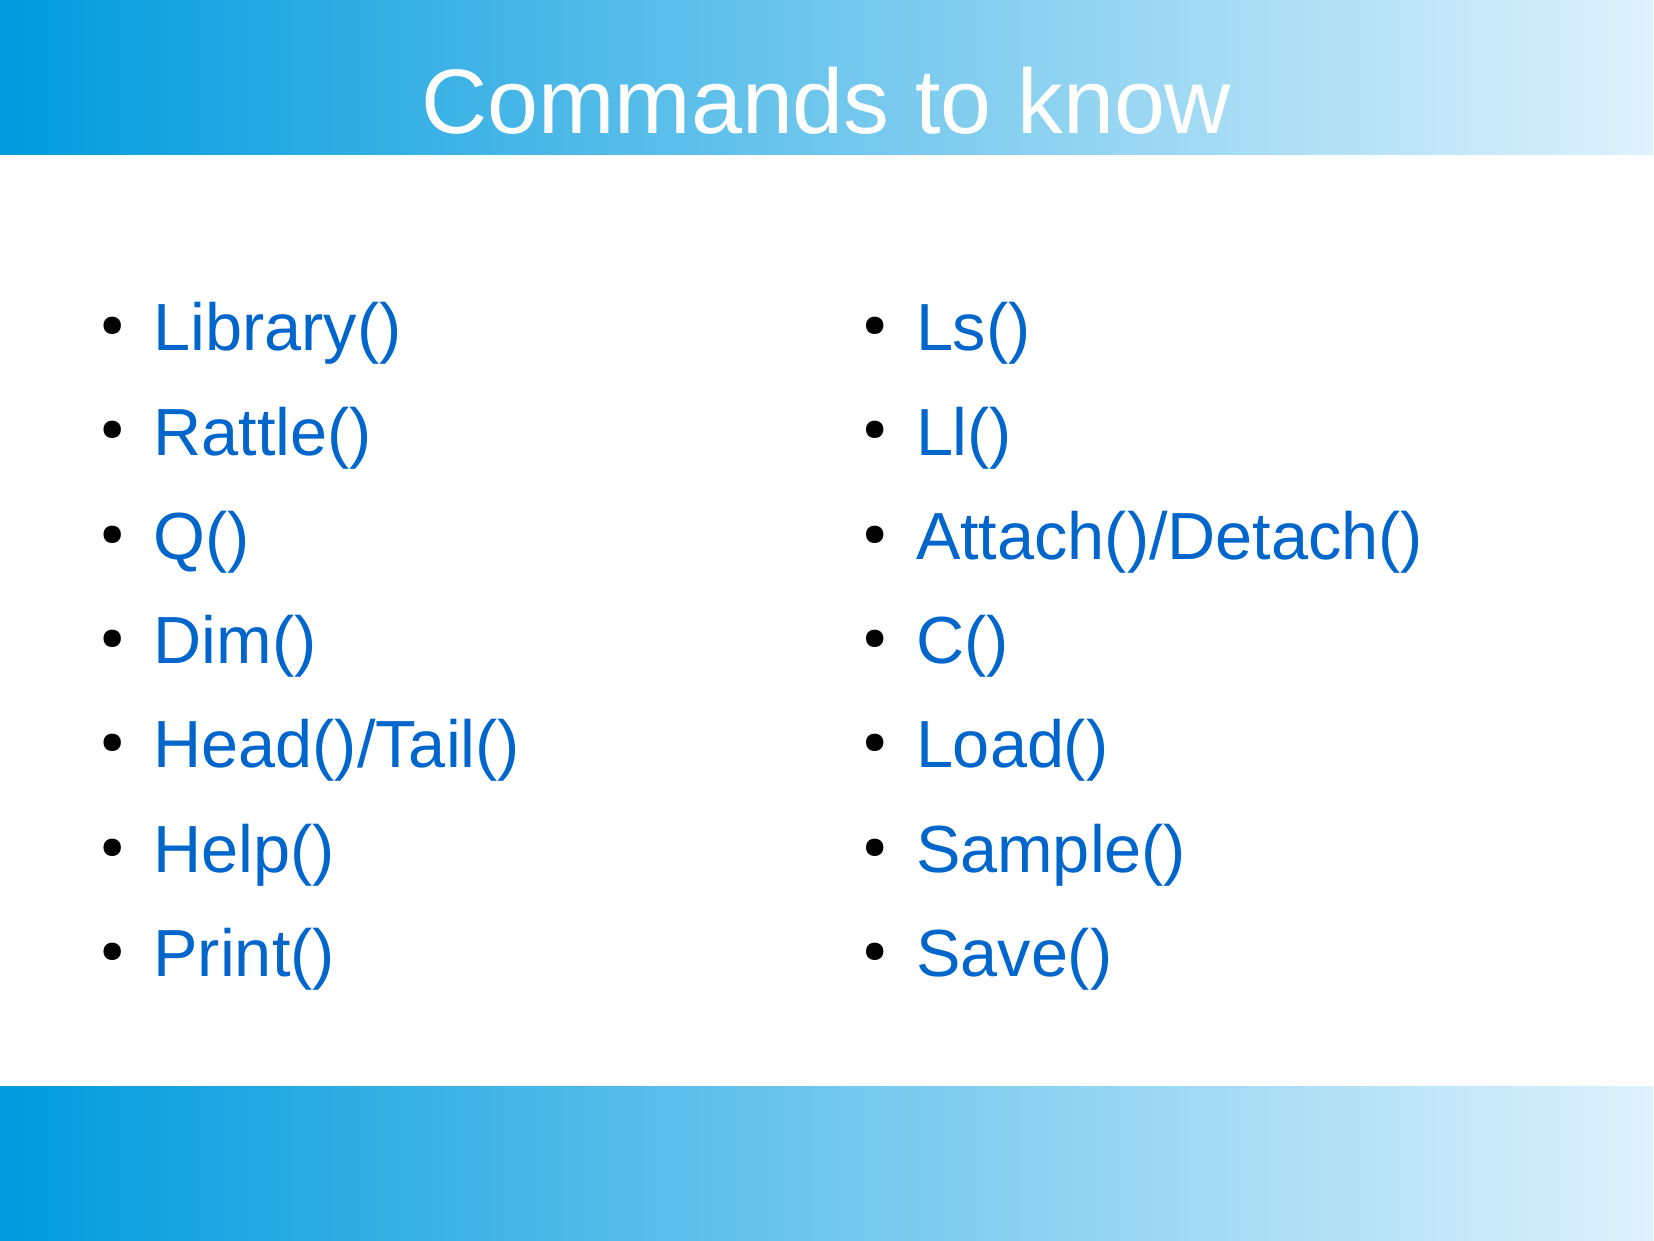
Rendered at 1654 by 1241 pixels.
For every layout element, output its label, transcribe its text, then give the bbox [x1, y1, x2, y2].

list Library() Rattle() Q() Dim() Head()/Tail() Help() Print() [82, 290, 809, 1010]
title Commands to know [82, 49, 1571, 155]
list Ls() Ll() Attach()/Detach() C() Load() Sample() Save() [845, 290, 1572, 1010]
